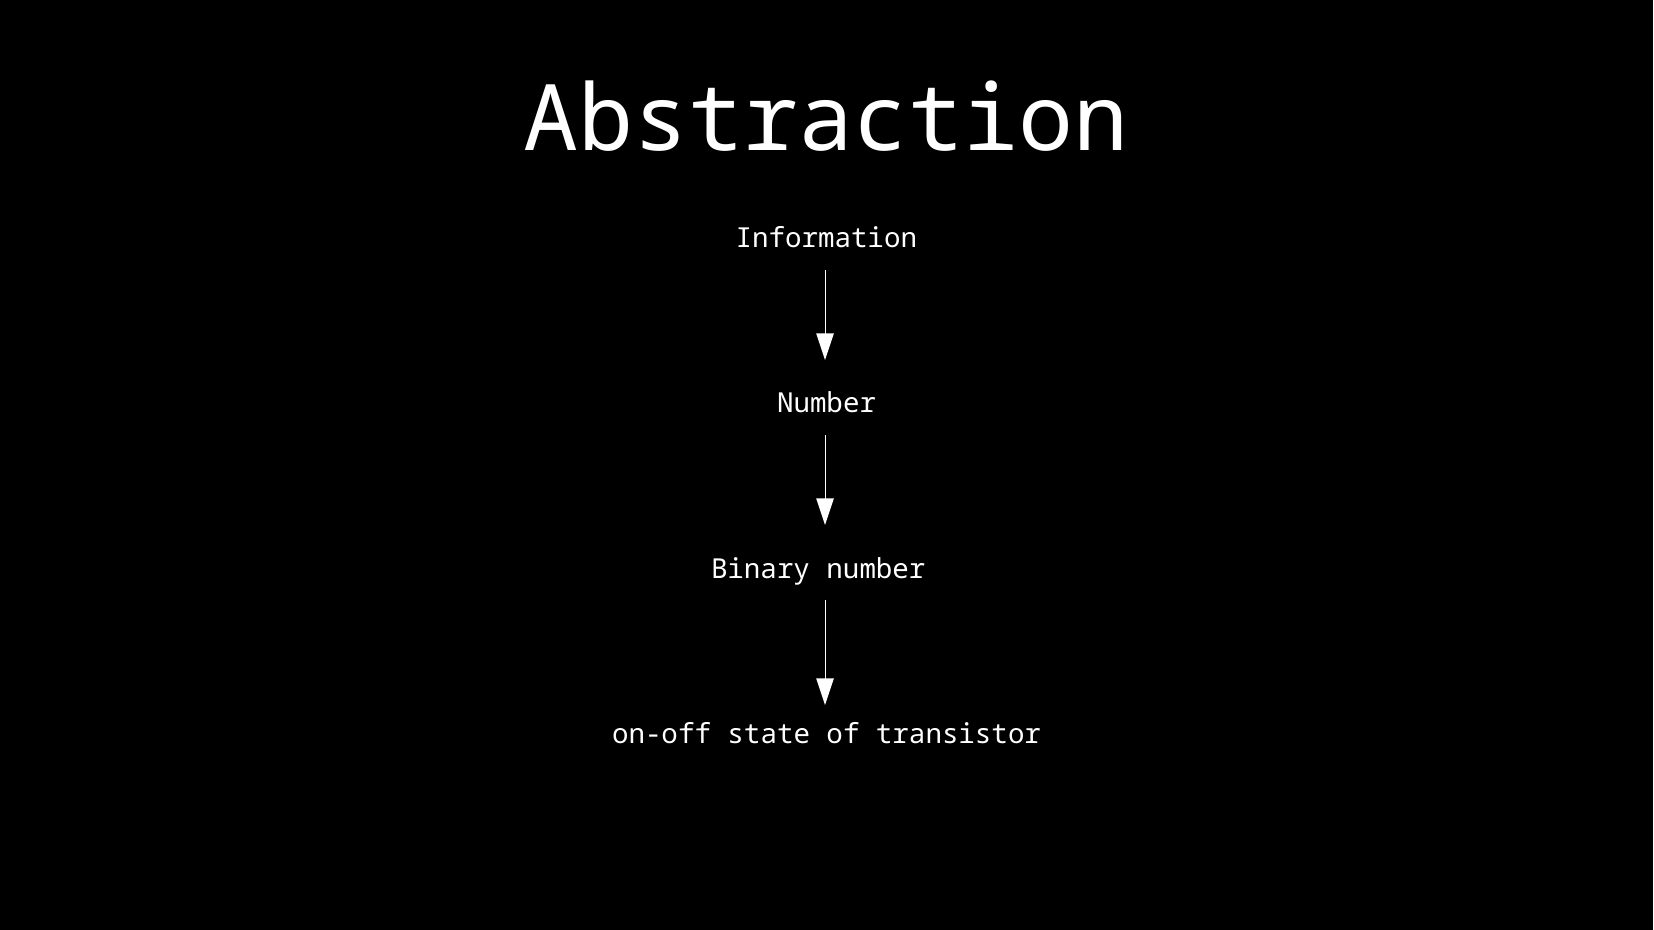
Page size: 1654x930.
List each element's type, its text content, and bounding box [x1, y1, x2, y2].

title Abstraction [82, 37, 1571, 193]
list Information Number Binary number on-off state of transistor [82, 217, 1571, 757]
